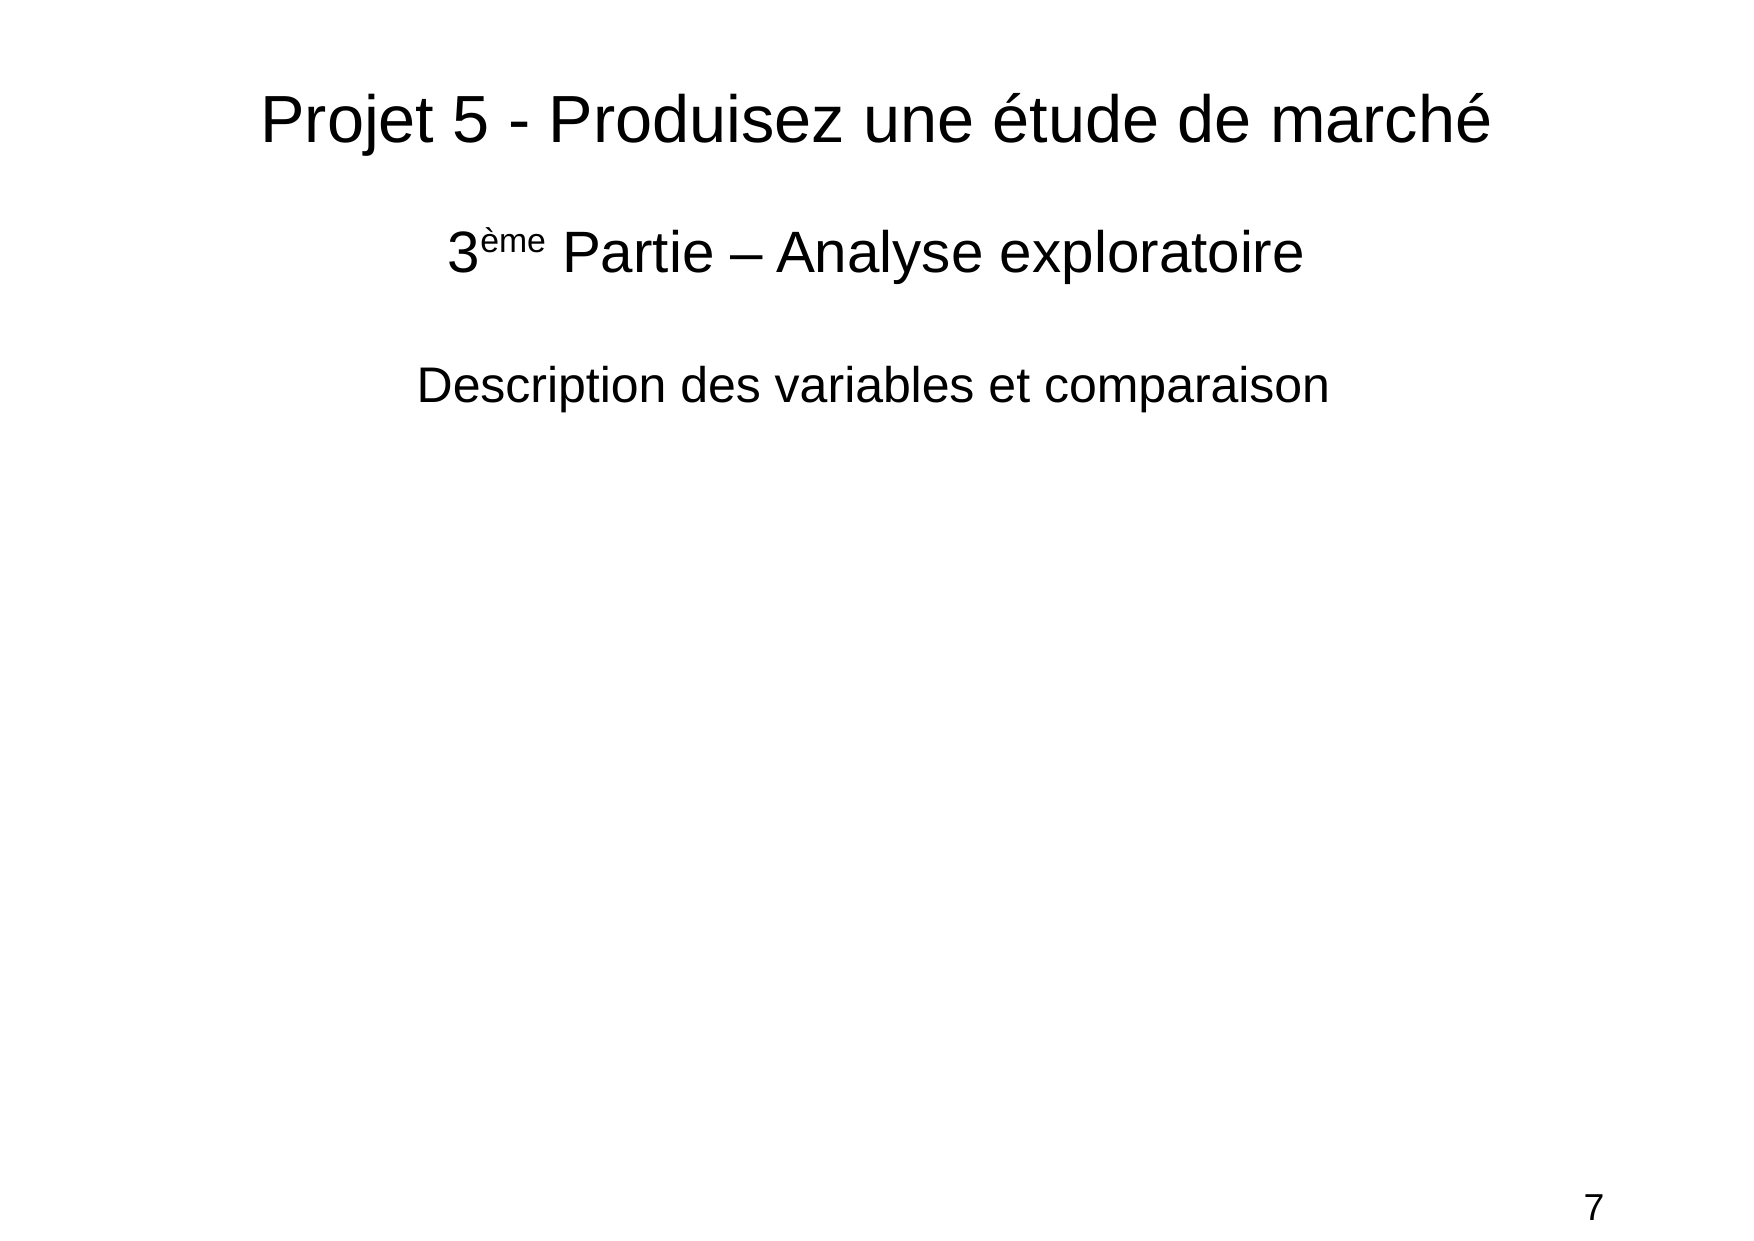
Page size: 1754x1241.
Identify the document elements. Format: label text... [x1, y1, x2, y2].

subtitle 3ème Partie – Analyse exploratoire [140, 188, 1614, 316]
text_box Description des variables et comparaison [105, 321, 1642, 449]
title Projet 5 - Produisez une étude de marché [140, 48, 1614, 188]
text_box <numéro> [1568, 1178, 1754, 1241]
